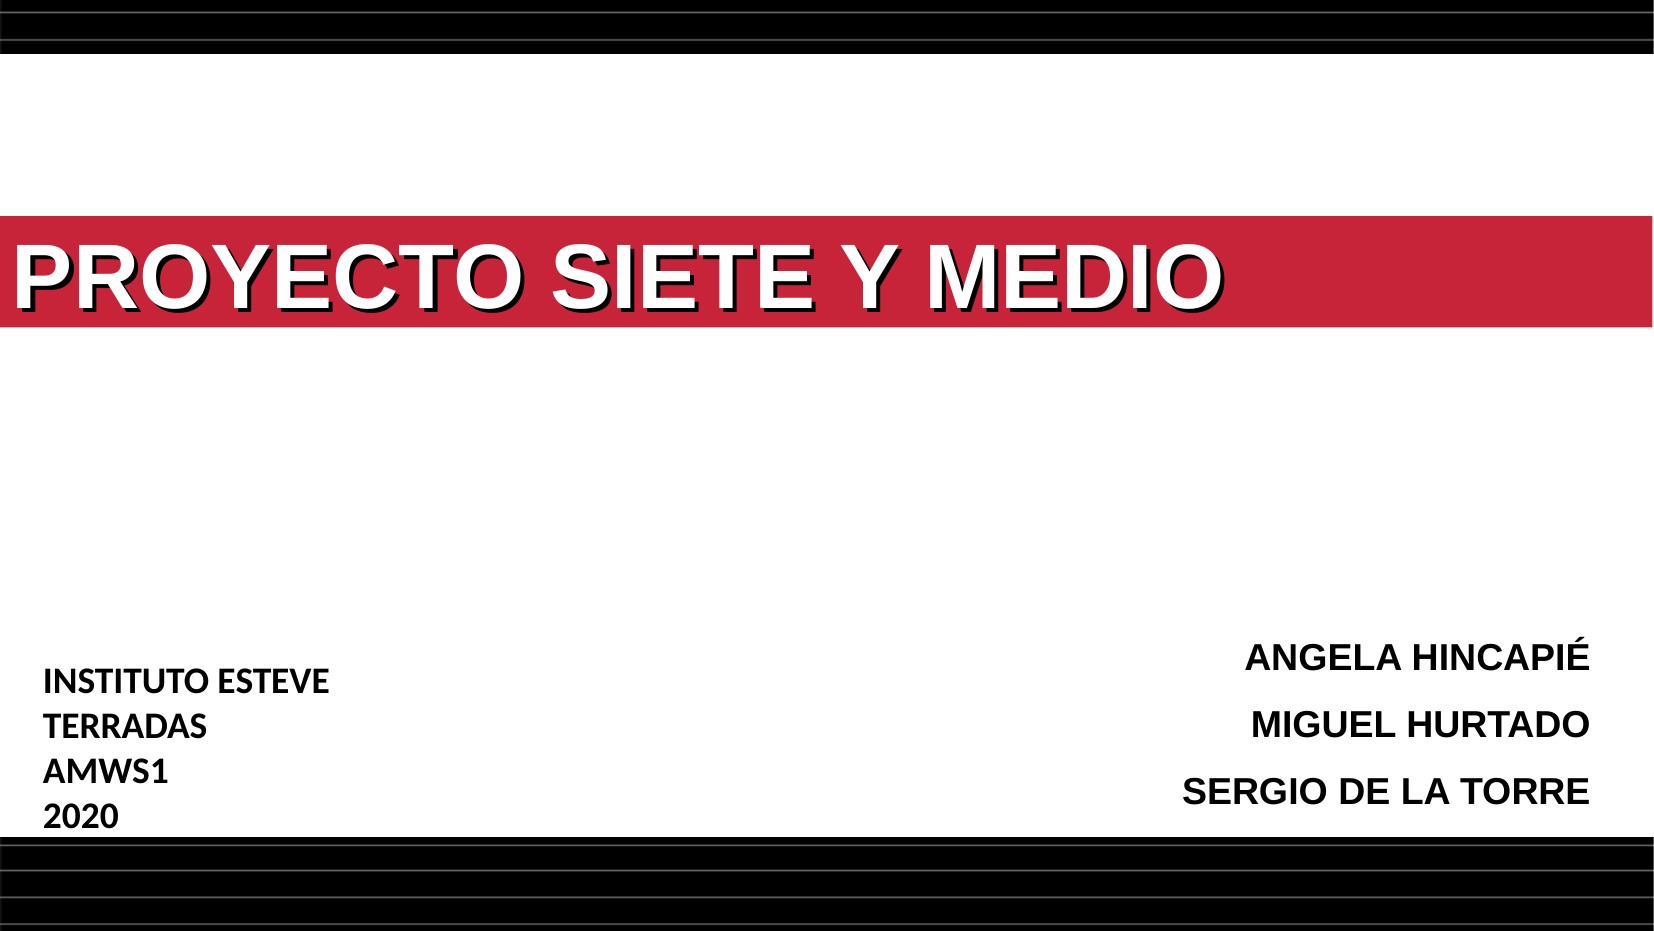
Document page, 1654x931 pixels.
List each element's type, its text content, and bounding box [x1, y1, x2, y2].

title PROYECTO siete y medio [0, 216, 1653, 328]
subtitle Angela Hincapié Miguel Hurtado Sergio de la Torre [1182, 632, 1626, 816]
text_box Instituto Esteve Terradas AMWS1 2020 [27, 648, 511, 800]
